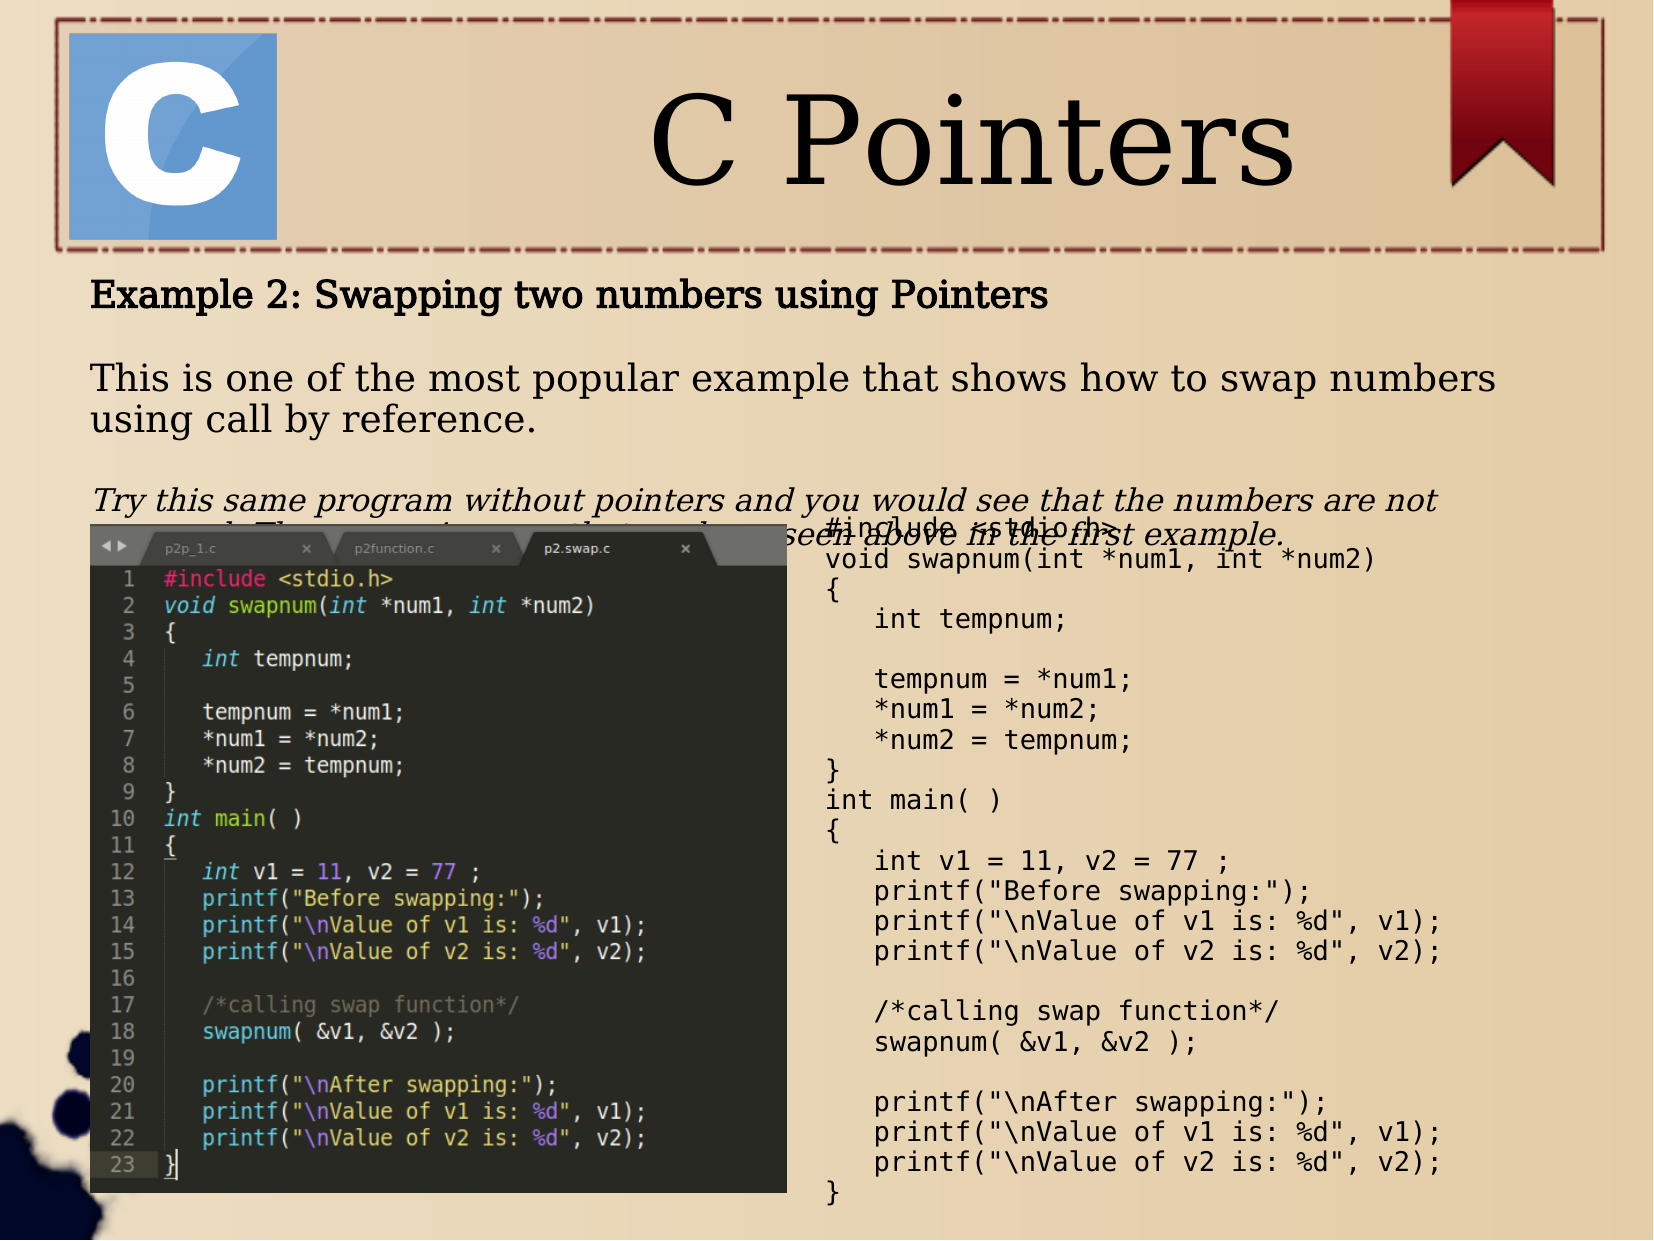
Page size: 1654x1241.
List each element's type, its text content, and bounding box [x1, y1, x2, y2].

picture [0, 0, 1654, 1240]
text_box #include <stdio.h> void swapnum(int *num1, int *num2) { int tempnum; tempnum = *num1; *num1 = *num2; *num2 = tempnum; } int main( ) { int v1 = 11, v2 = 77 ; printf("Before swapping:"); printf("\nValue of v1 is: %d", v1); printf("\nValue of v2 is: %d", v2); /*calling swap function*/ swapnum( &v1, &v2 ); printf("\nAfter swapping:"); printf("\nValue of v1 is: %d", v1); printf("\nValue of v2 is: %d", v2); } [810, 506, 1621, 1216]
text_box Example 2: Swapping two numbers using Pointers This is one of the most popular example that shows how to swap numbers using call by reference. Try this same program without pointers and you would see that the numbers are not swapped. The reason is same that we have seen above in the first example. [75, 266, 1606, 519]
title C Pointers [495, 47, 1413, 229]
